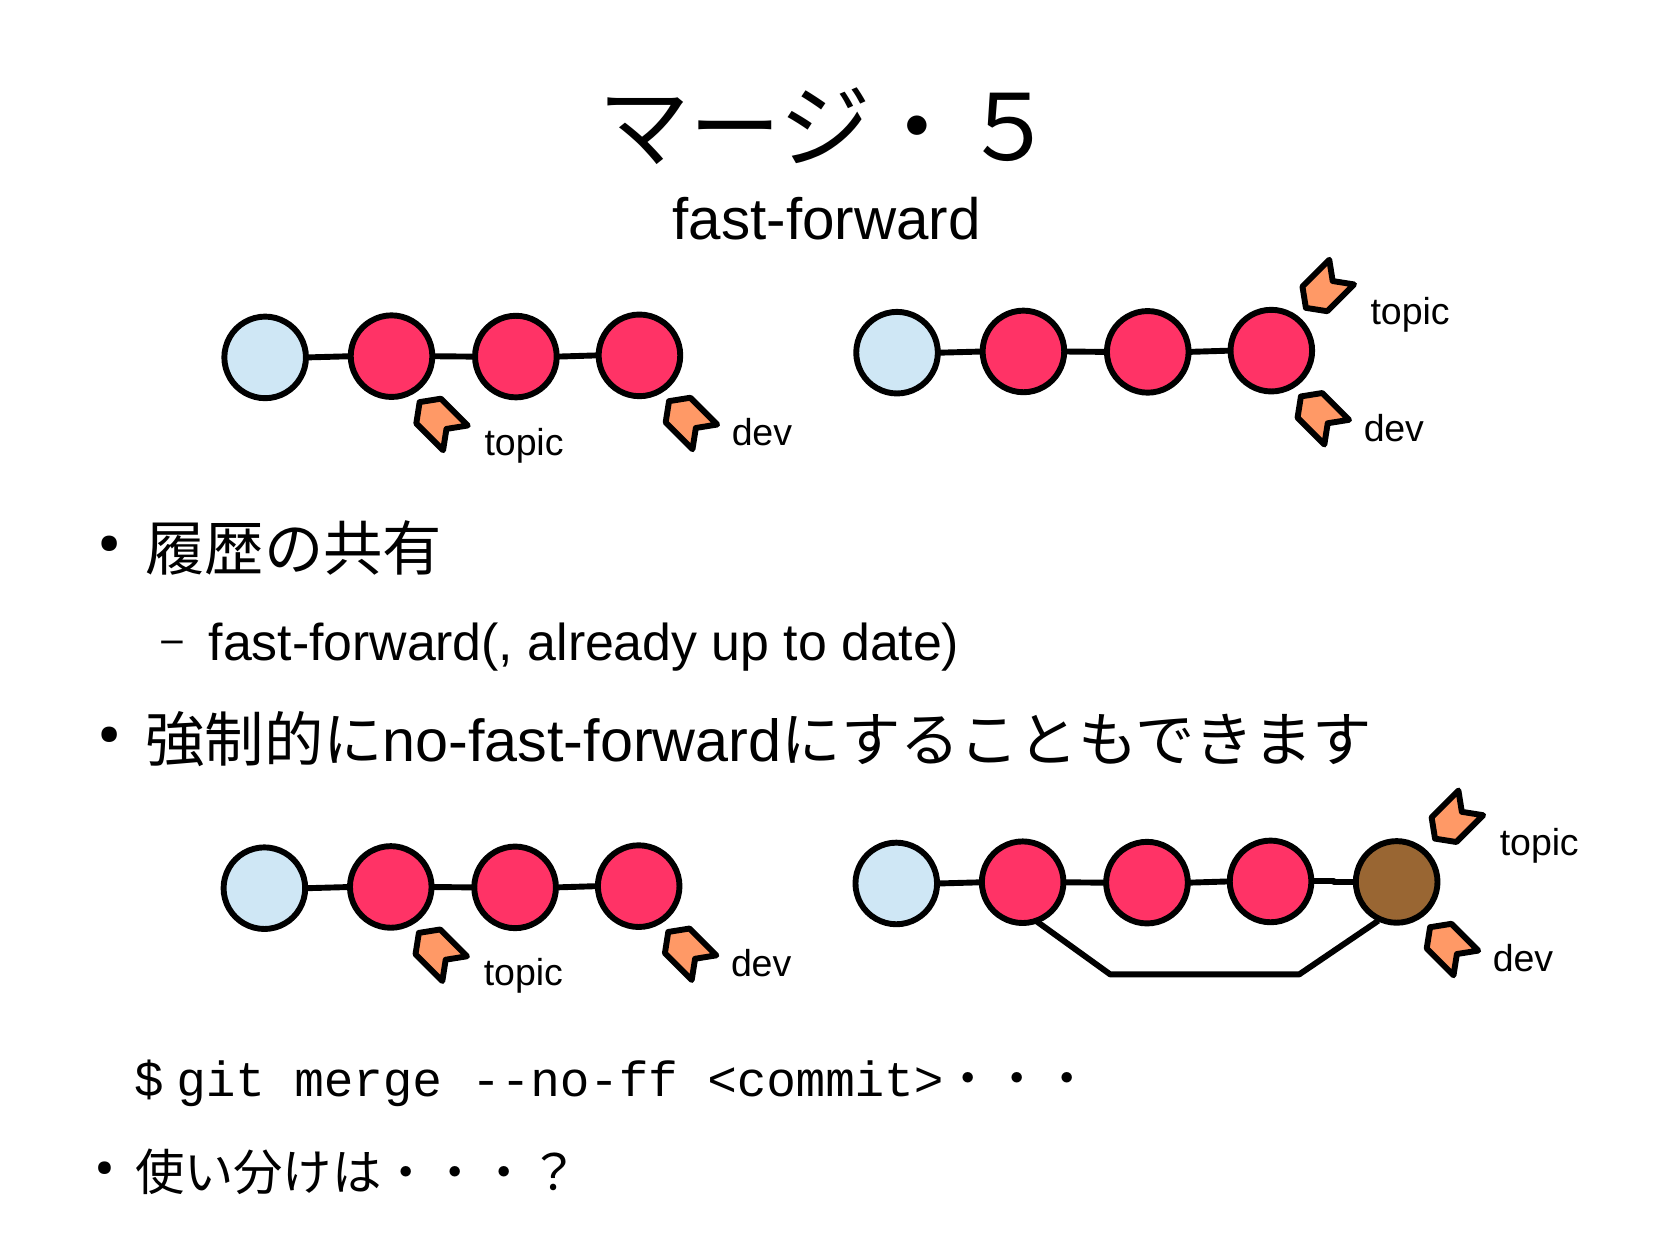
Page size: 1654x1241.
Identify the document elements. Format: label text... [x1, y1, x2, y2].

text_box [416, 398, 468, 451]
text_box [224, 316, 306, 399]
text_box [1297, 393, 1348, 445]
text_box dev [1478, 930, 1568, 988]
text_box [475, 315, 557, 398]
text_box [415, 929, 468, 982]
text_box topic [1485, 814, 1594, 872]
text_box [982, 310, 1065, 393]
text_box [855, 842, 937, 925]
text_box [1230, 309, 1313, 392]
text_box dev [716, 935, 807, 993]
text_box [664, 928, 716, 981]
text_box [1229, 840, 1312, 923]
text_box [665, 397, 717, 450]
text_box [350, 315, 433, 397]
text_box topic [469, 413, 579, 471]
text_box [1106, 841, 1188, 924]
text_box topic [469, 944, 578, 1002]
text_box [1302, 259, 1355, 312]
text_box [350, 846, 432, 928]
text_box [474, 846, 556, 929]
text_box [856, 311, 938, 394]
text_box topic [1355, 283, 1465, 341]
text_box [1107, 311, 1189, 393]
text_box dev [1348, 399, 1439, 457]
title マージ・５ fast-forward [82, 49, 1571, 257]
list 履歴の共有 fast-forward(, already up to date) 強制的にno-fast-forwardにすることもできます [82, 501, 1538, 780]
text_box dev [717, 404, 807, 462]
text_box [223, 847, 305, 929]
text_box [598, 845, 680, 927]
text_box [598, 314, 681, 397]
text_box [1431, 790, 1484, 843]
text_box [1356, 841, 1438, 923]
text_box [1426, 923, 1478, 976]
text_box [982, 841, 1064, 924]
list $ git merge --no-ff <commit>・・・ 使い分けは・・・？ [82, 1039, 1538, 1205]
